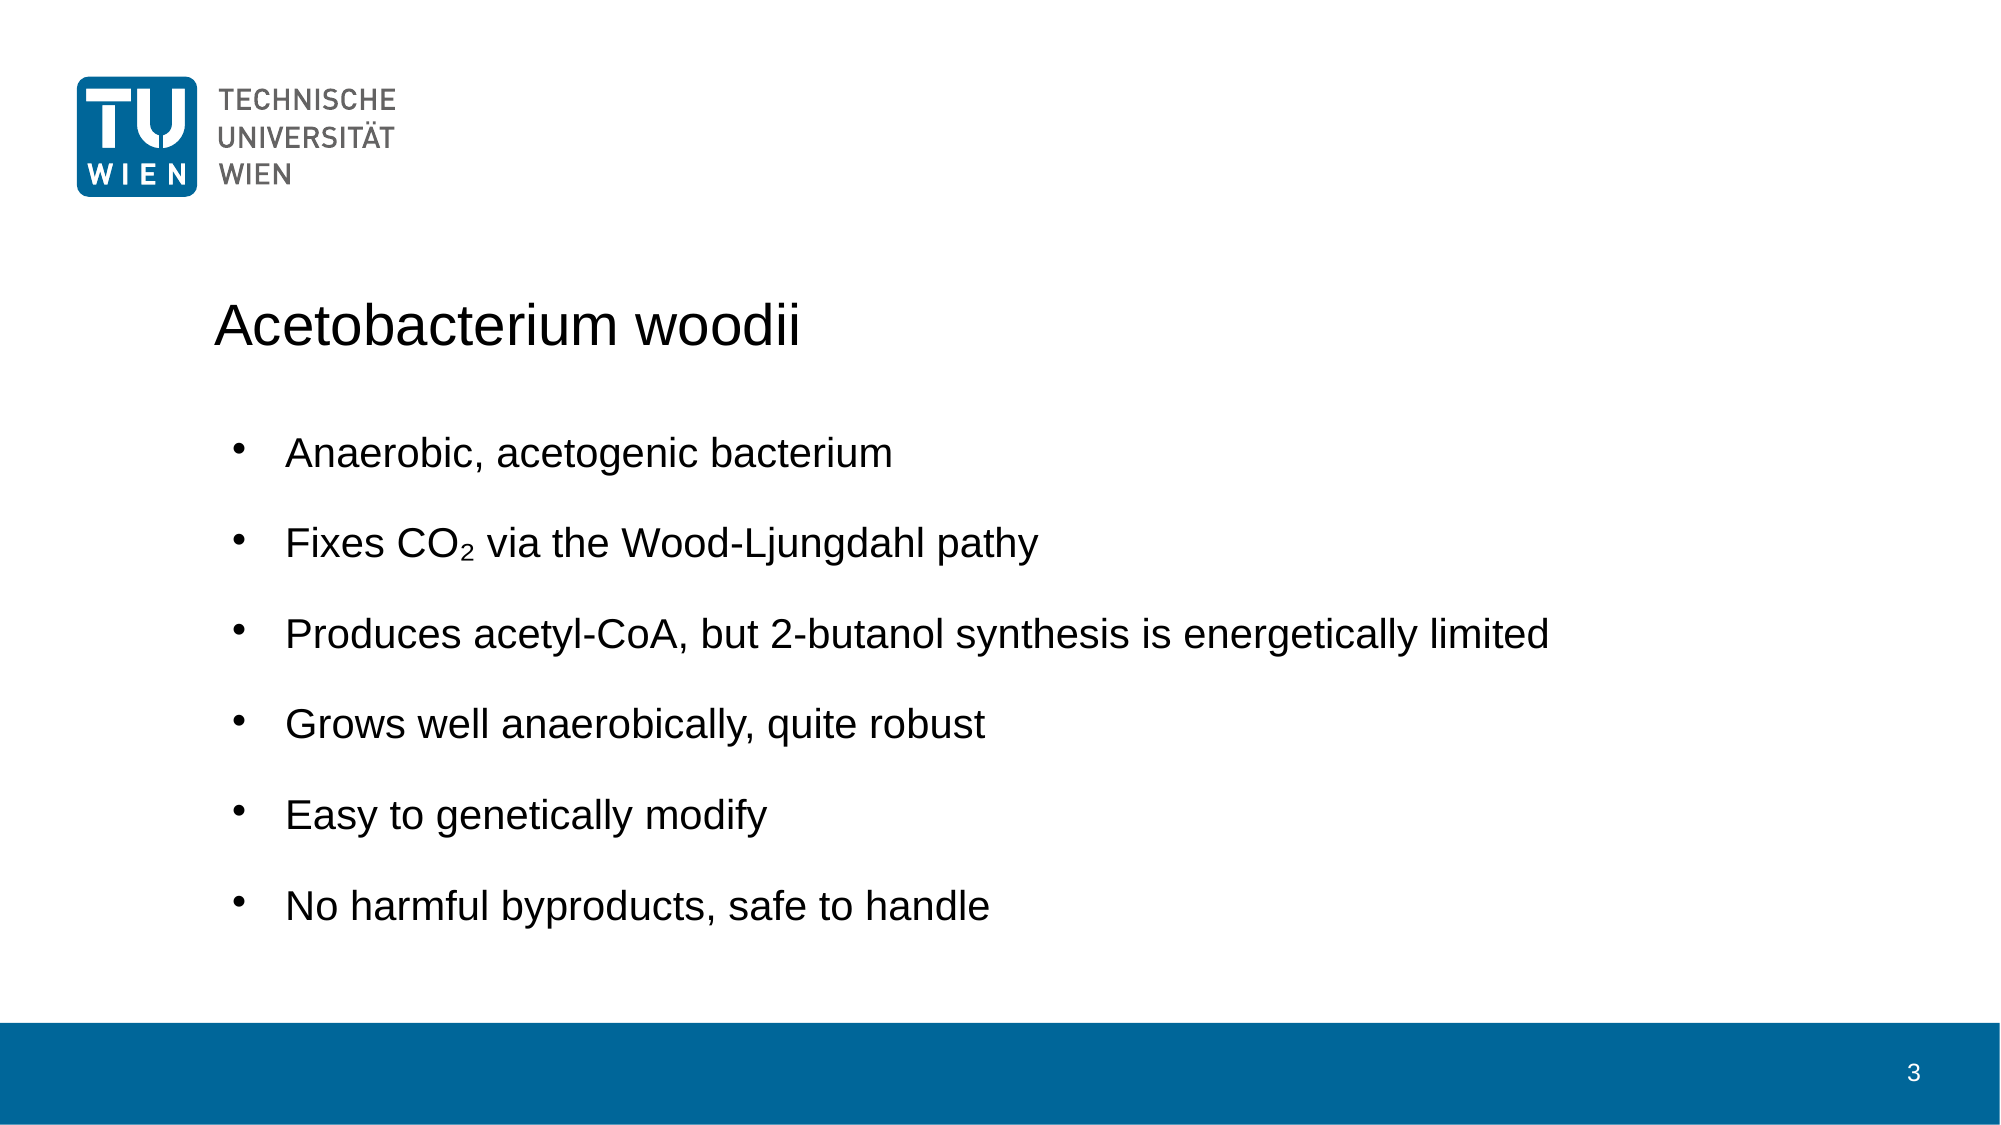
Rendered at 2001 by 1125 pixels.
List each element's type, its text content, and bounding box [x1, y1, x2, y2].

list Anaerobic, acetogenic bacterium Fixes CO₂ via the Wood-Ljungdahl pathy Produces acetyl-CoA, but 2-butanol synthesis is energetically limited Grows well anaerobically, quite robust Easy to genetically modify No harmful byproducts, safe to handle [214, 431, 1922, 941]
title Acetobacterium woodii [214, 254, 1922, 390]
